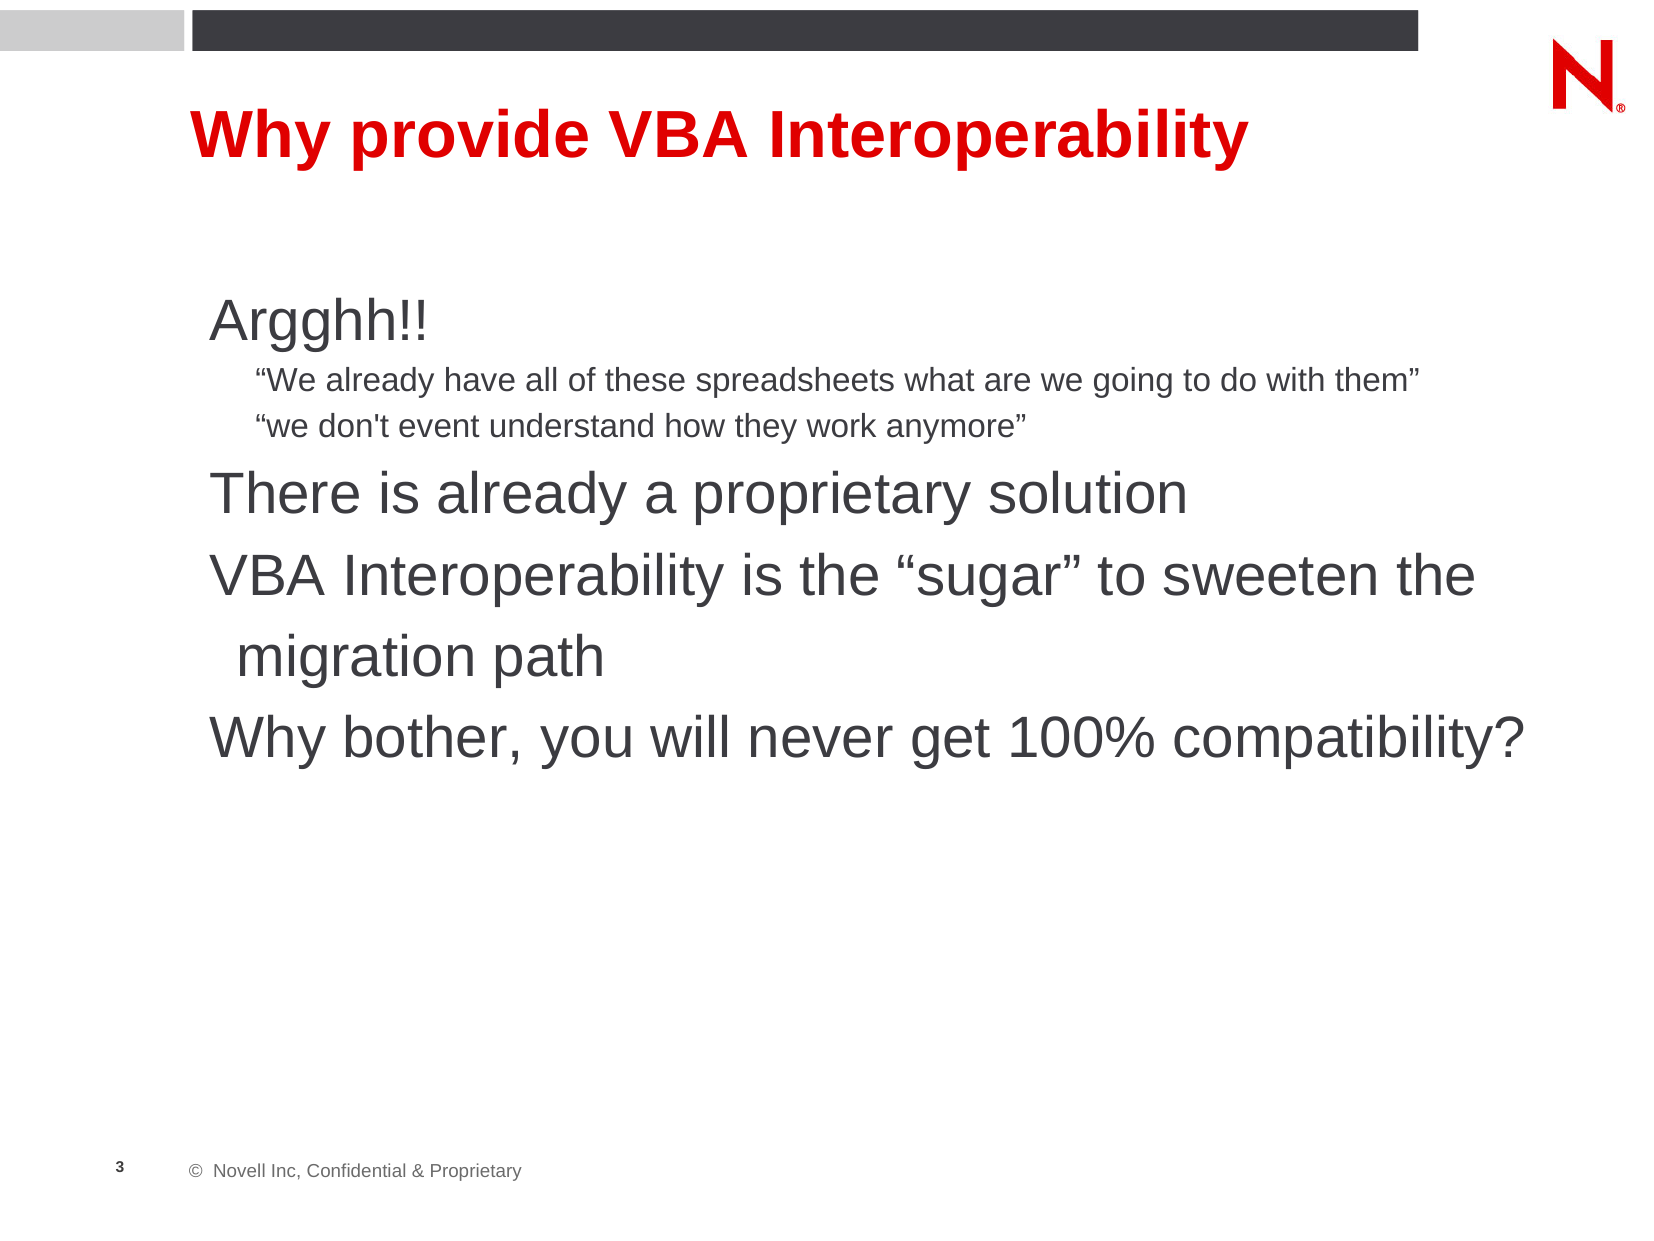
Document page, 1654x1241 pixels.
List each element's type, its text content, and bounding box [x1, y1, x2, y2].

picture [1548, 35, 1628, 116]
list Argghh!! “We already have all of these spreadsheets what are we going to do with them” “we don't event understand how they work anymore” There is already a proprietary solution VBA Interoperability is the “sugar” to sweeten the migration path Why bother, you will never get 100% compatibility? [190, 271, 1557, 1077]
title Why provide VBA Interoperability [190, 46, 1538, 226]
